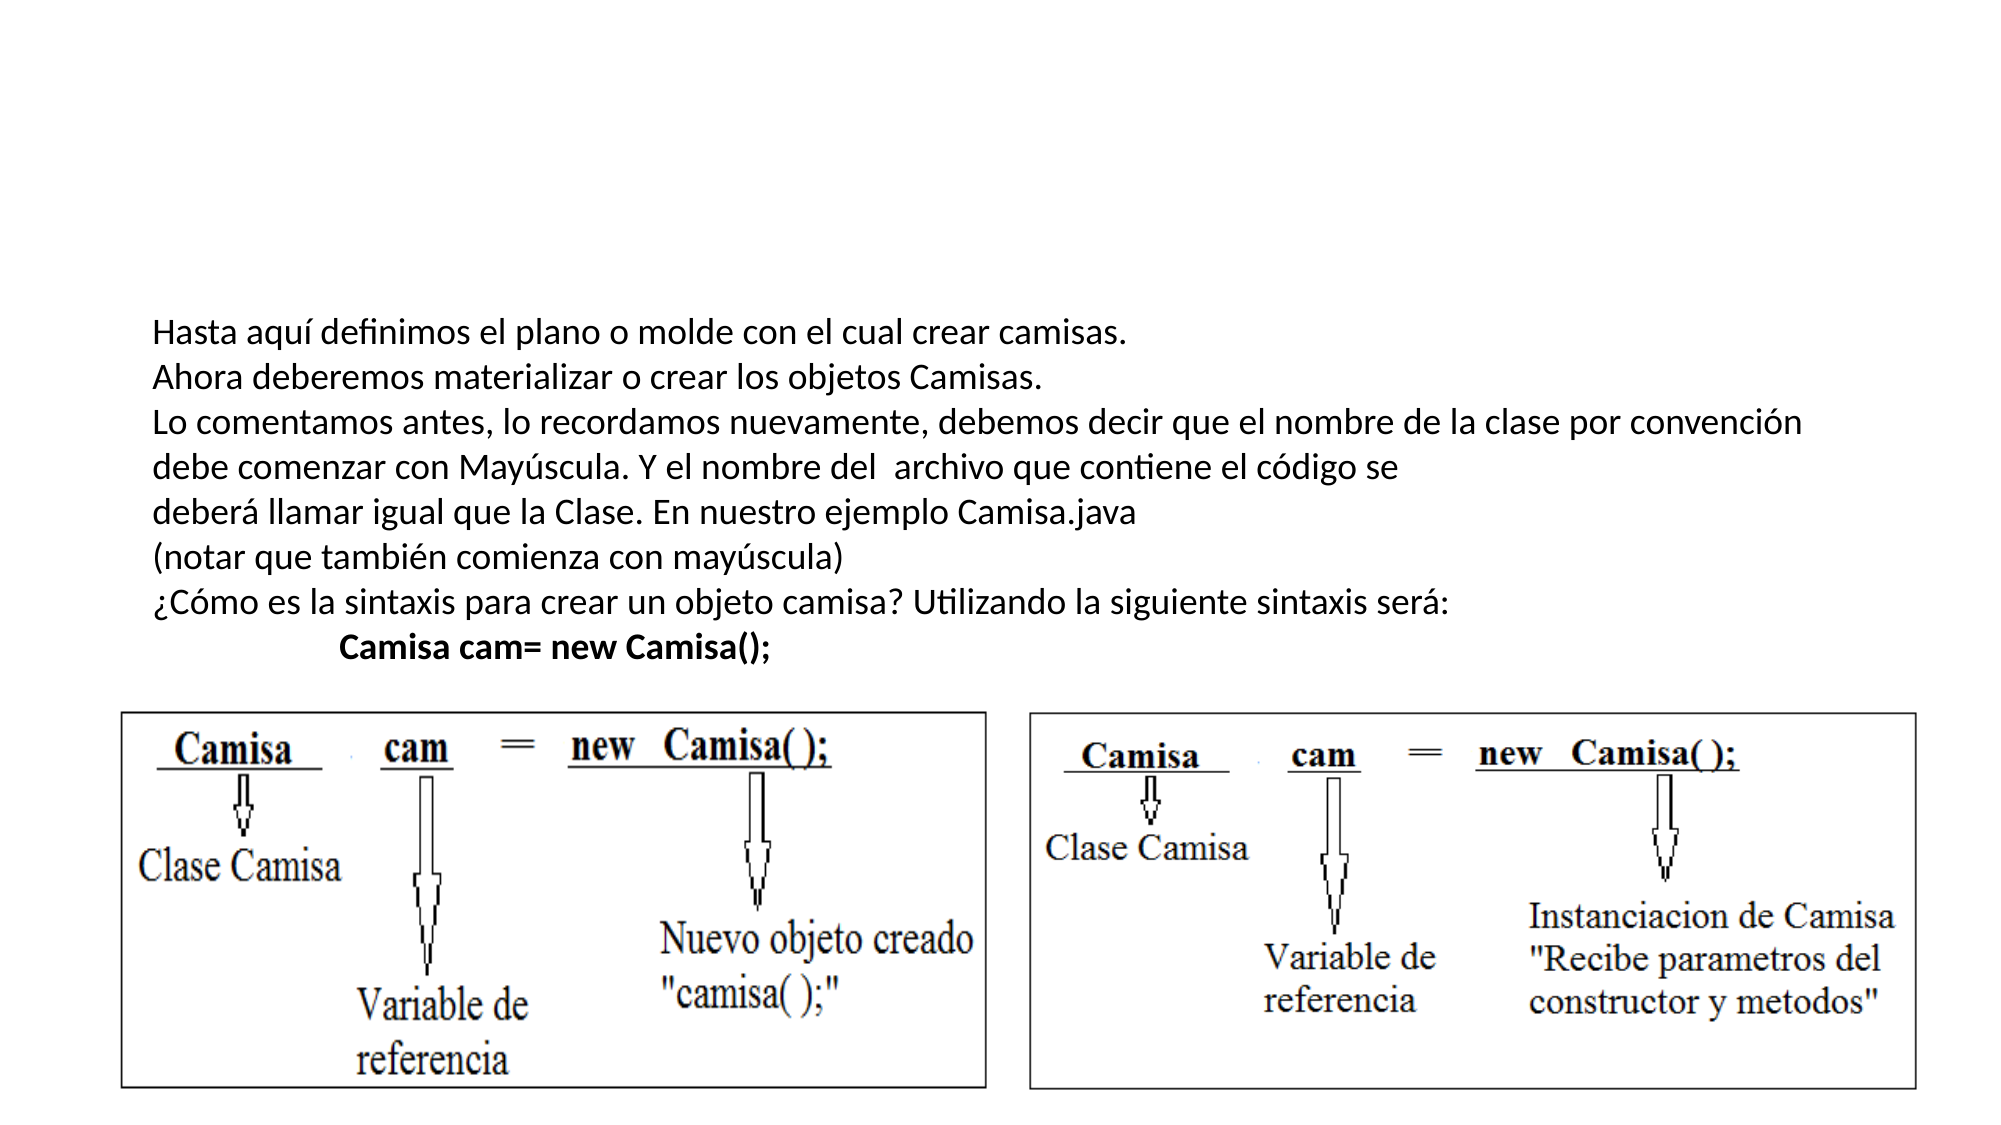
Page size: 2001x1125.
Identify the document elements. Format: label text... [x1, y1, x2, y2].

picture [1025, 708, 1920, 1093]
picture [118, 708, 990, 1093]
text_box Hasta aquí definimos el plano o molde con el cual crear camisas. Ahora deberemos materializar o crear los objetos Camisas. Lo comentamos antes, lo recordamos nuevamente, debemos decir que el nombre de la clase por convención debe comenzar con Mayúscula. Y el nombre del archivo que contiene el código se deberá llamar igual que la Clase. En nuestro ejemplo Camisa.java (notar que también comienza con mayúscula) ¿Cómo es la sintaxis para crear un objeto camisa? Utilizando la siguiente sintaxis será: Camisa cam= new Camisa(); [137, 299, 1862, 1013]
